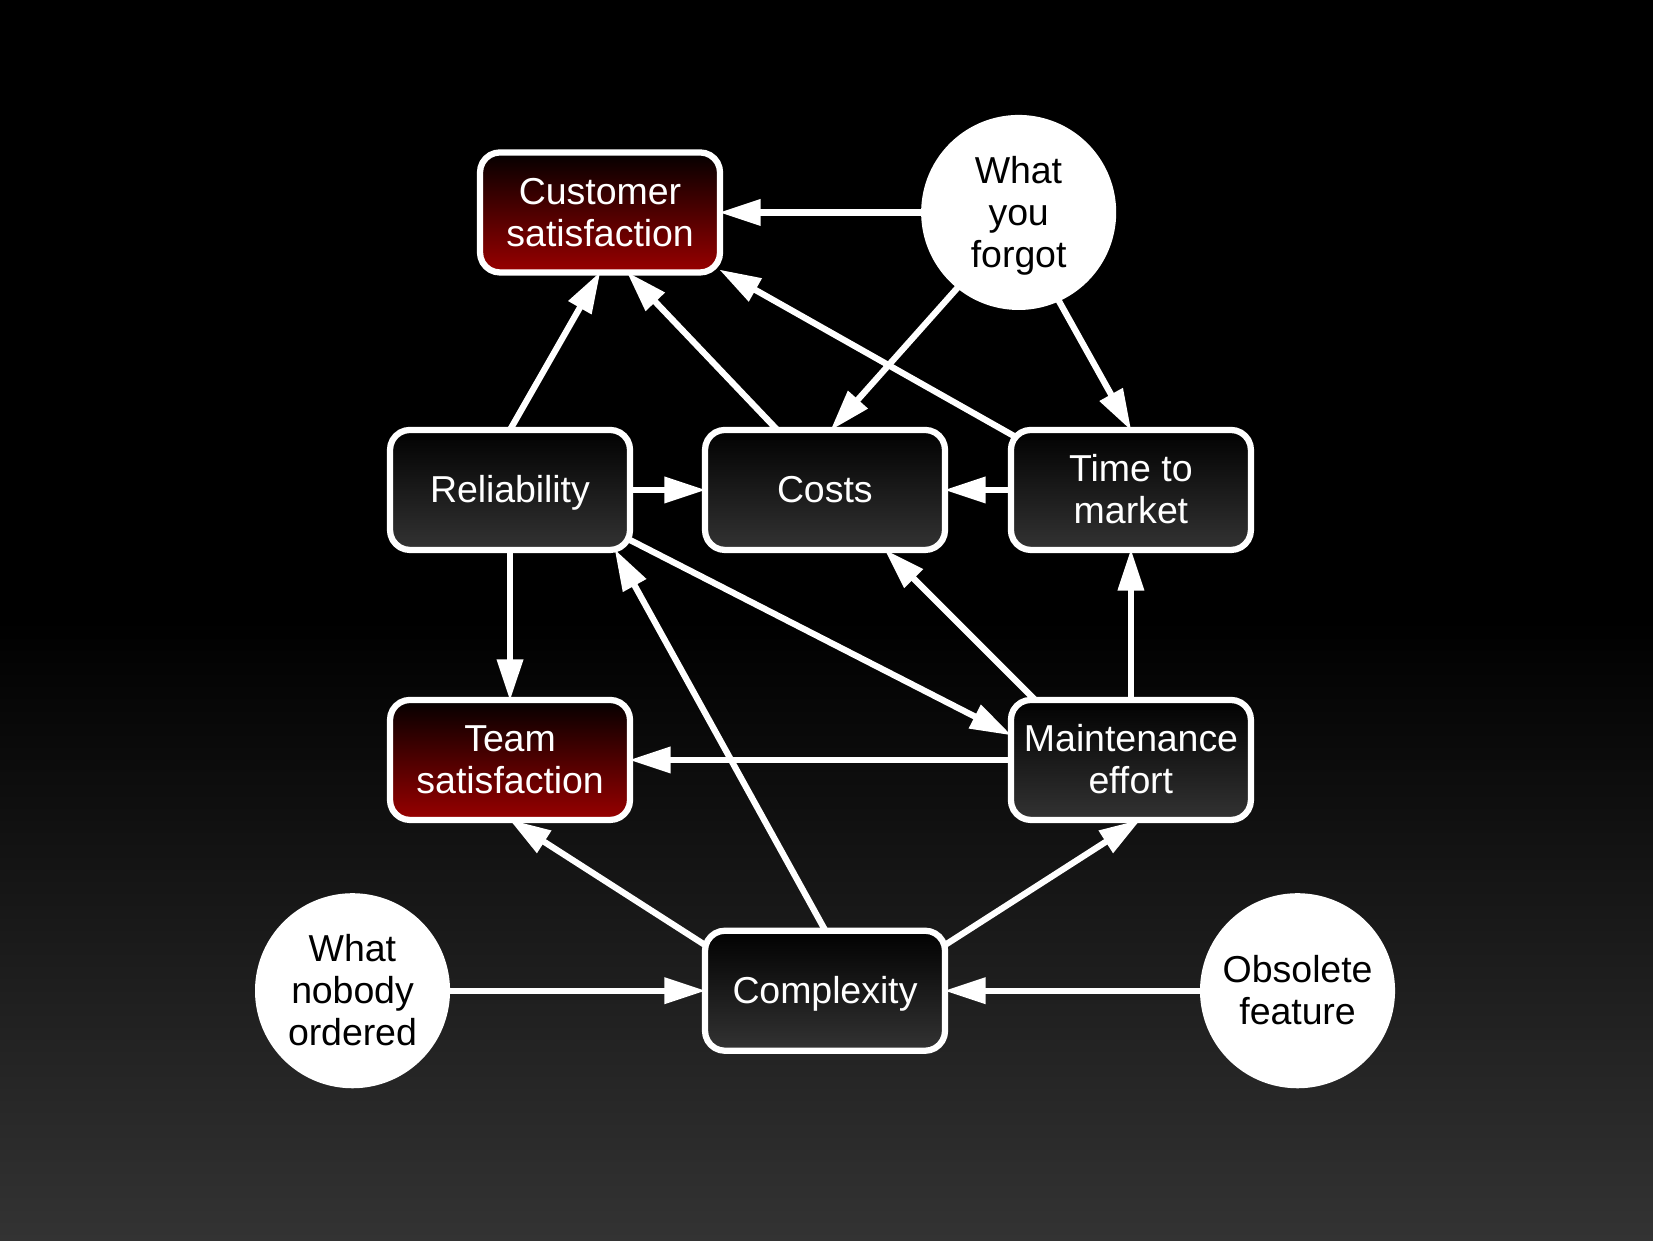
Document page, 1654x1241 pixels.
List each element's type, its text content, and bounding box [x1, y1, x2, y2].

text_box Maintenance effort [1010, 699, 1251, 820]
text_box Costs [705, 429, 946, 550]
text_box What nobody ordered [255, 893, 451, 1089]
text_box What you forgot [921, 114, 1117, 310]
text_box Reliability [390, 429, 631, 550]
text_box Complexity [705, 930, 946, 1051]
text_box Obsolete feature [1200, 893, 1396, 1089]
text_box Team satisfaction [390, 699, 631, 820]
text_box Time to market [1010, 429, 1251, 550]
text_box Customer satisfaction [480, 152, 721, 273]
